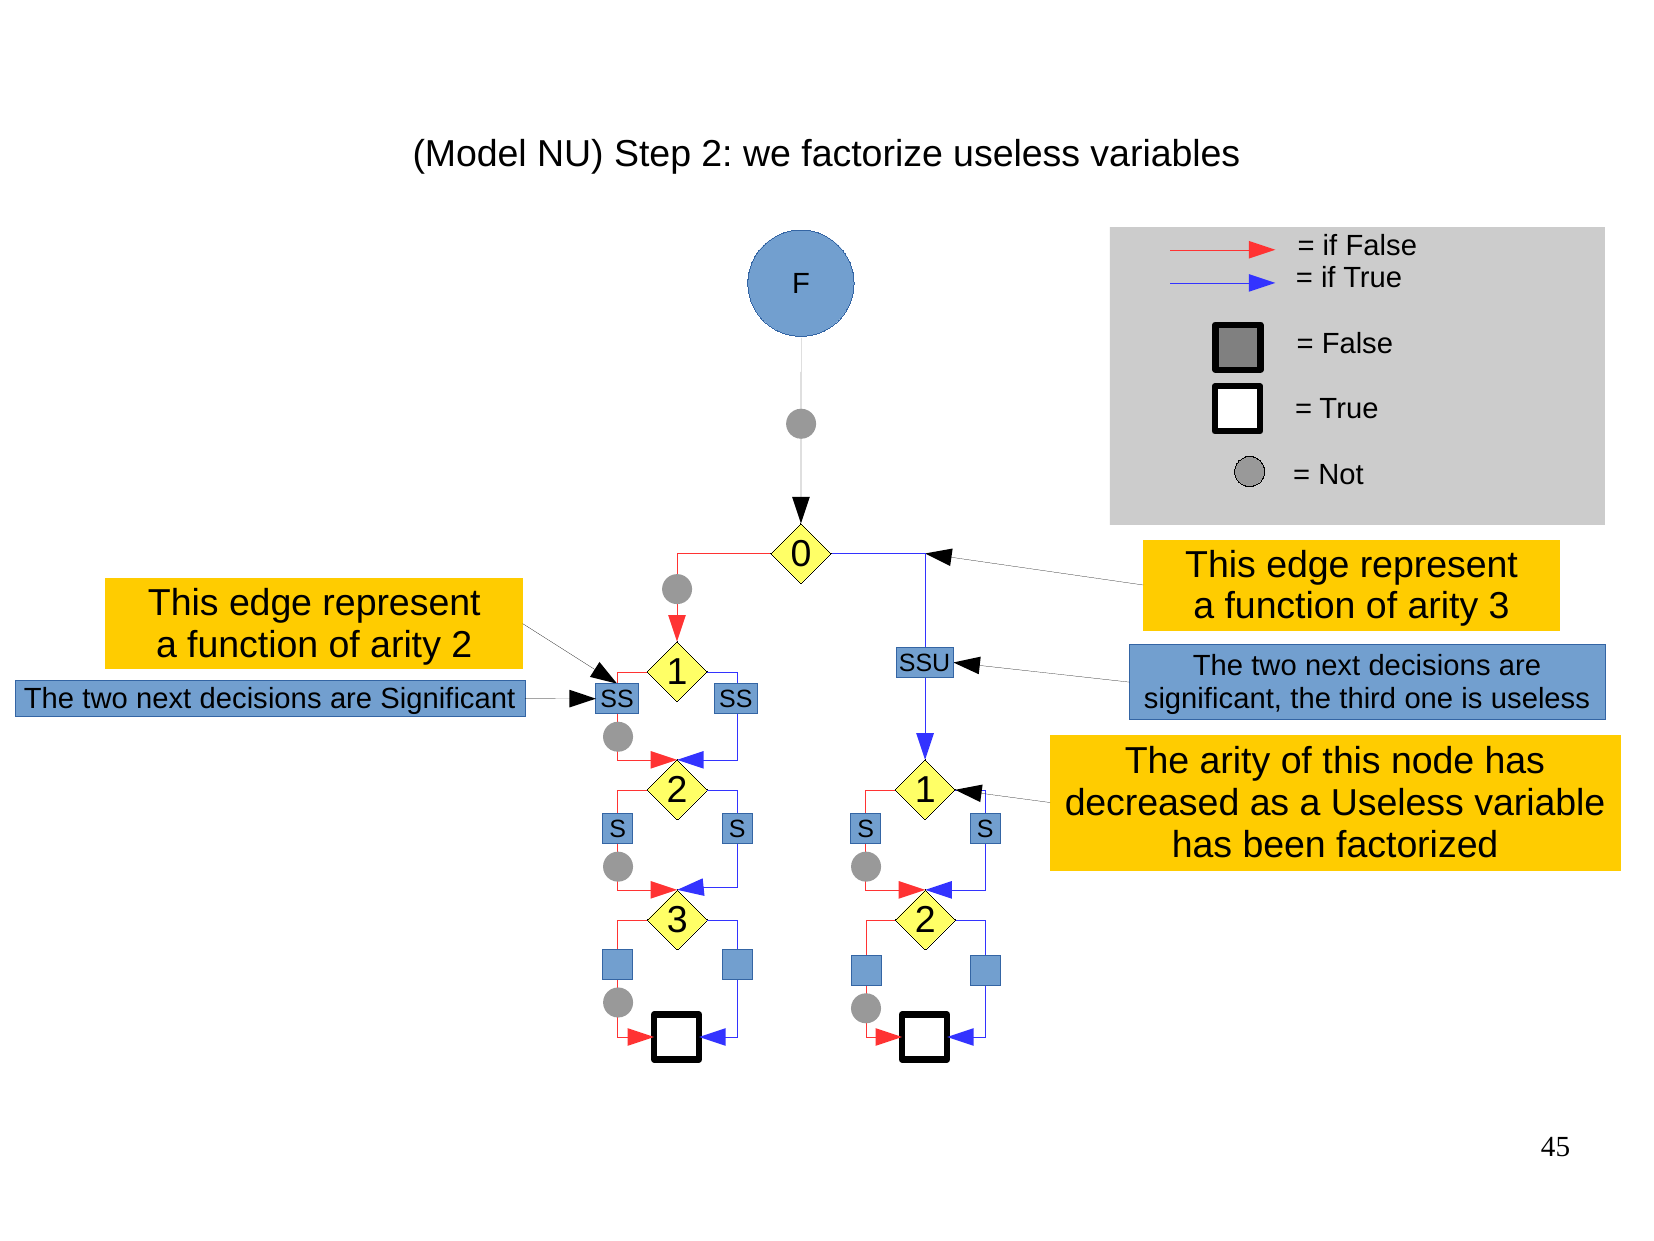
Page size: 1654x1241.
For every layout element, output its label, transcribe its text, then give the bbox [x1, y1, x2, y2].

text_box [662, 574, 693, 605]
text_box S [722, 813, 753, 844]
text_box S [850, 813, 881, 844]
text_box 1 [647, 641, 708, 702]
text_box The arity of this node has decreased as a Useless variable has been factorized [1050, 735, 1621, 871]
text_box [902, 1014, 948, 1060]
text_box [603, 721, 634, 752]
text_box 0 [770, 523, 832, 584]
text_box [602, 949, 633, 980]
text_box This edge represent a function of arity 3 [1143, 540, 1560, 631]
text_box [1234, 456, 1265, 487]
text_box The two next decisions are Significant [15, 680, 526, 717]
text_box [851, 851, 882, 882]
text_box SSU [896, 647, 954, 678]
text_box [851, 955, 882, 986]
text_box [970, 955, 1001, 986]
text_box 1 [895, 759, 955, 820]
text_box [850, 993, 882, 1024]
text_box F [747, 257, 855, 337]
text_box S [970, 813, 1001, 844]
text_box S [602, 813, 633, 844]
title (Model NU) Step 2: we factorize useless variables [82, 49, 1571, 257]
text_box [1215, 386, 1261, 432]
text_box [603, 987, 634, 1018]
text_box SS [595, 683, 639, 714]
text_box [654, 1014, 700, 1060]
text_box SS [714, 683, 758, 714]
text_box 2 [647, 760, 708, 820]
text_box [1215, 324, 1261, 370]
text_box The two next decisions are significant, the third one is useless [1129, 644, 1606, 720]
text_box [603, 851, 634, 882]
text_box = if False = if True = False = True = Not [1109, 227, 1605, 525]
text_box 3 [647, 891, 708, 950]
text_box [786, 408, 817, 439]
text_box This edge represent a function of arity 2 [105, 578, 523, 669]
text_box 2 [895, 889, 956, 950]
text_box [722, 949, 753, 980]
